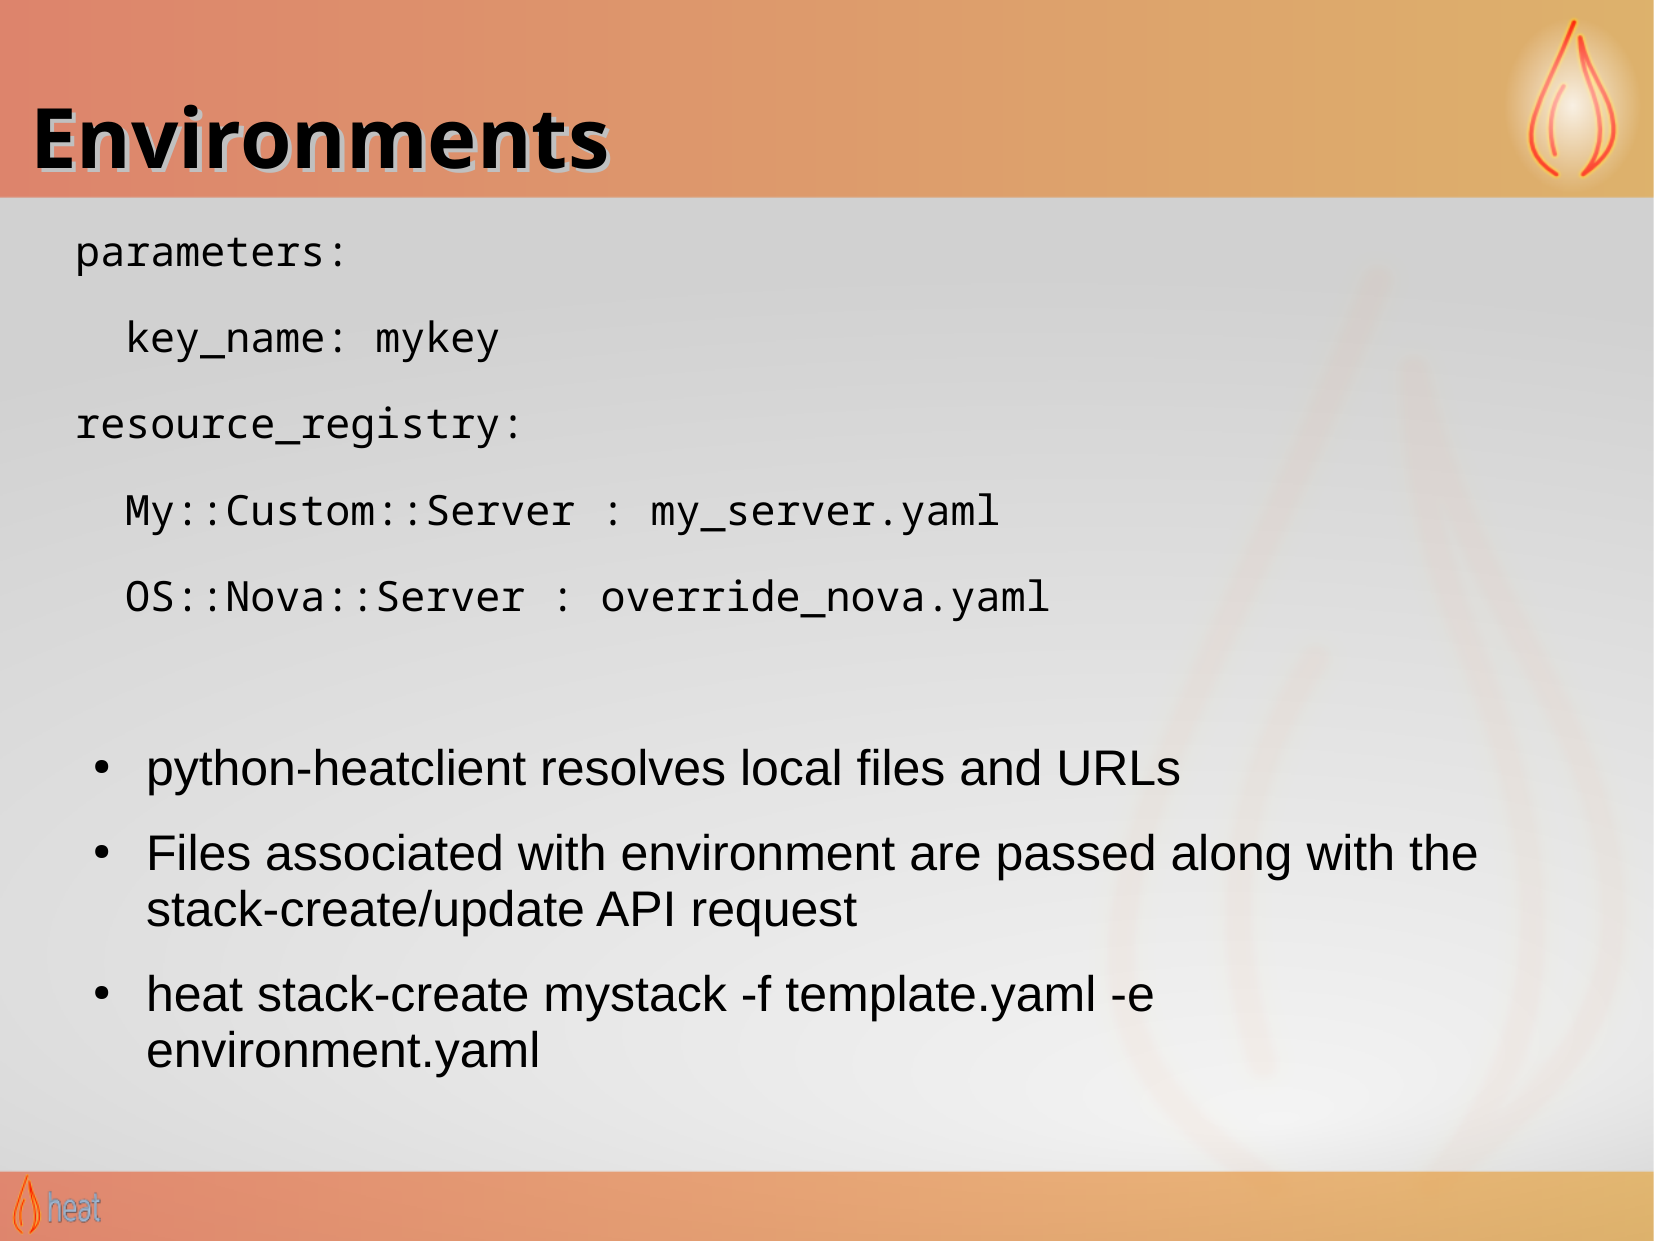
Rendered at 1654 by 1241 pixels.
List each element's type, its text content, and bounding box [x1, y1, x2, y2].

title Environments [30, 23, 1606, 249]
list parameters: key_name: mykey resource_registry: My::Custom::Server : my_server.yaml OS::Nova::Server : override_nova.yaml python-heatclient resolves local files and URLs Files associated with environment are passed along with the stack-create/update API request heat stack-create mystack -f template.yaml -e environment.yaml [75, 221, 1564, 1177]
picture [0, 0, 1654, 1241]
